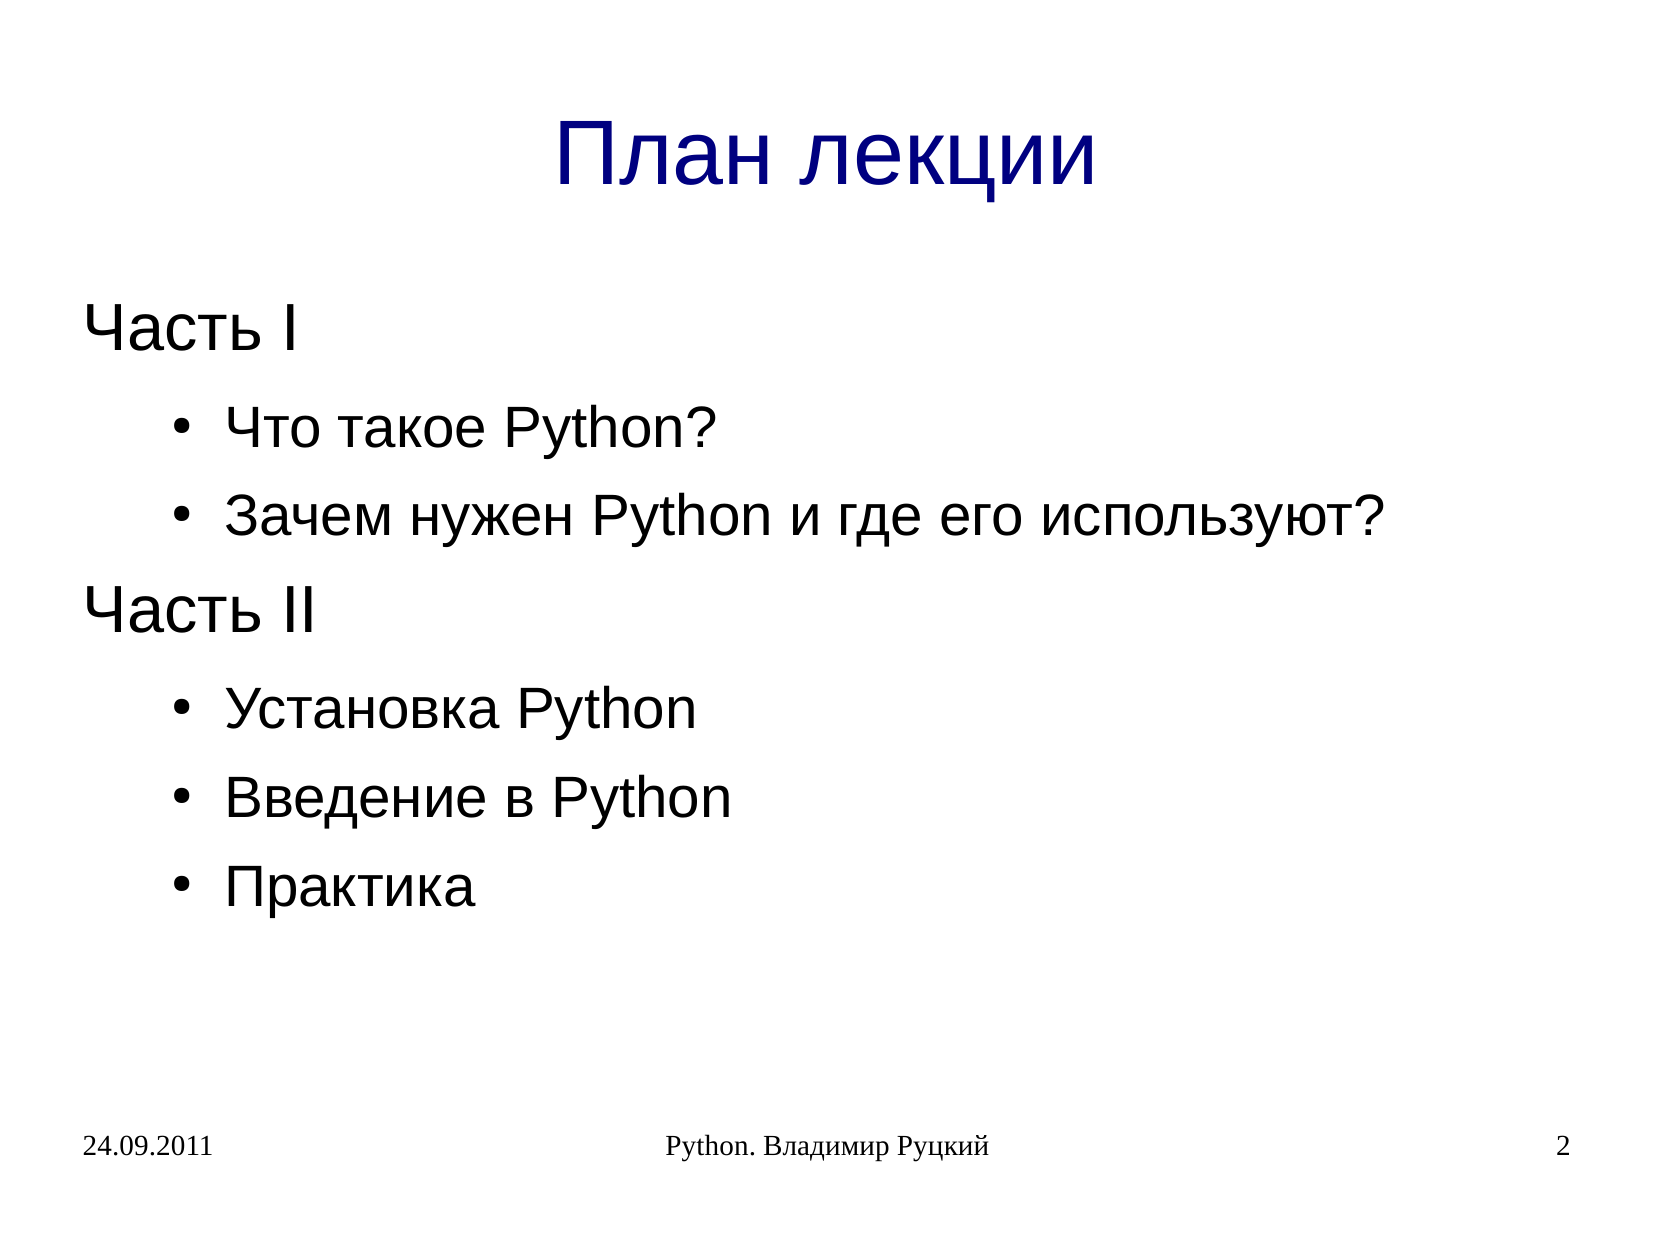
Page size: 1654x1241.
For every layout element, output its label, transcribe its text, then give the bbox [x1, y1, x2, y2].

list Часть I Что такое Python? Зачем нужен Python и где его используют? Часть II Установка Python Введение в Python Практика [82, 290, 1571, 1109]
title План лекции [82, 49, 1571, 257]
